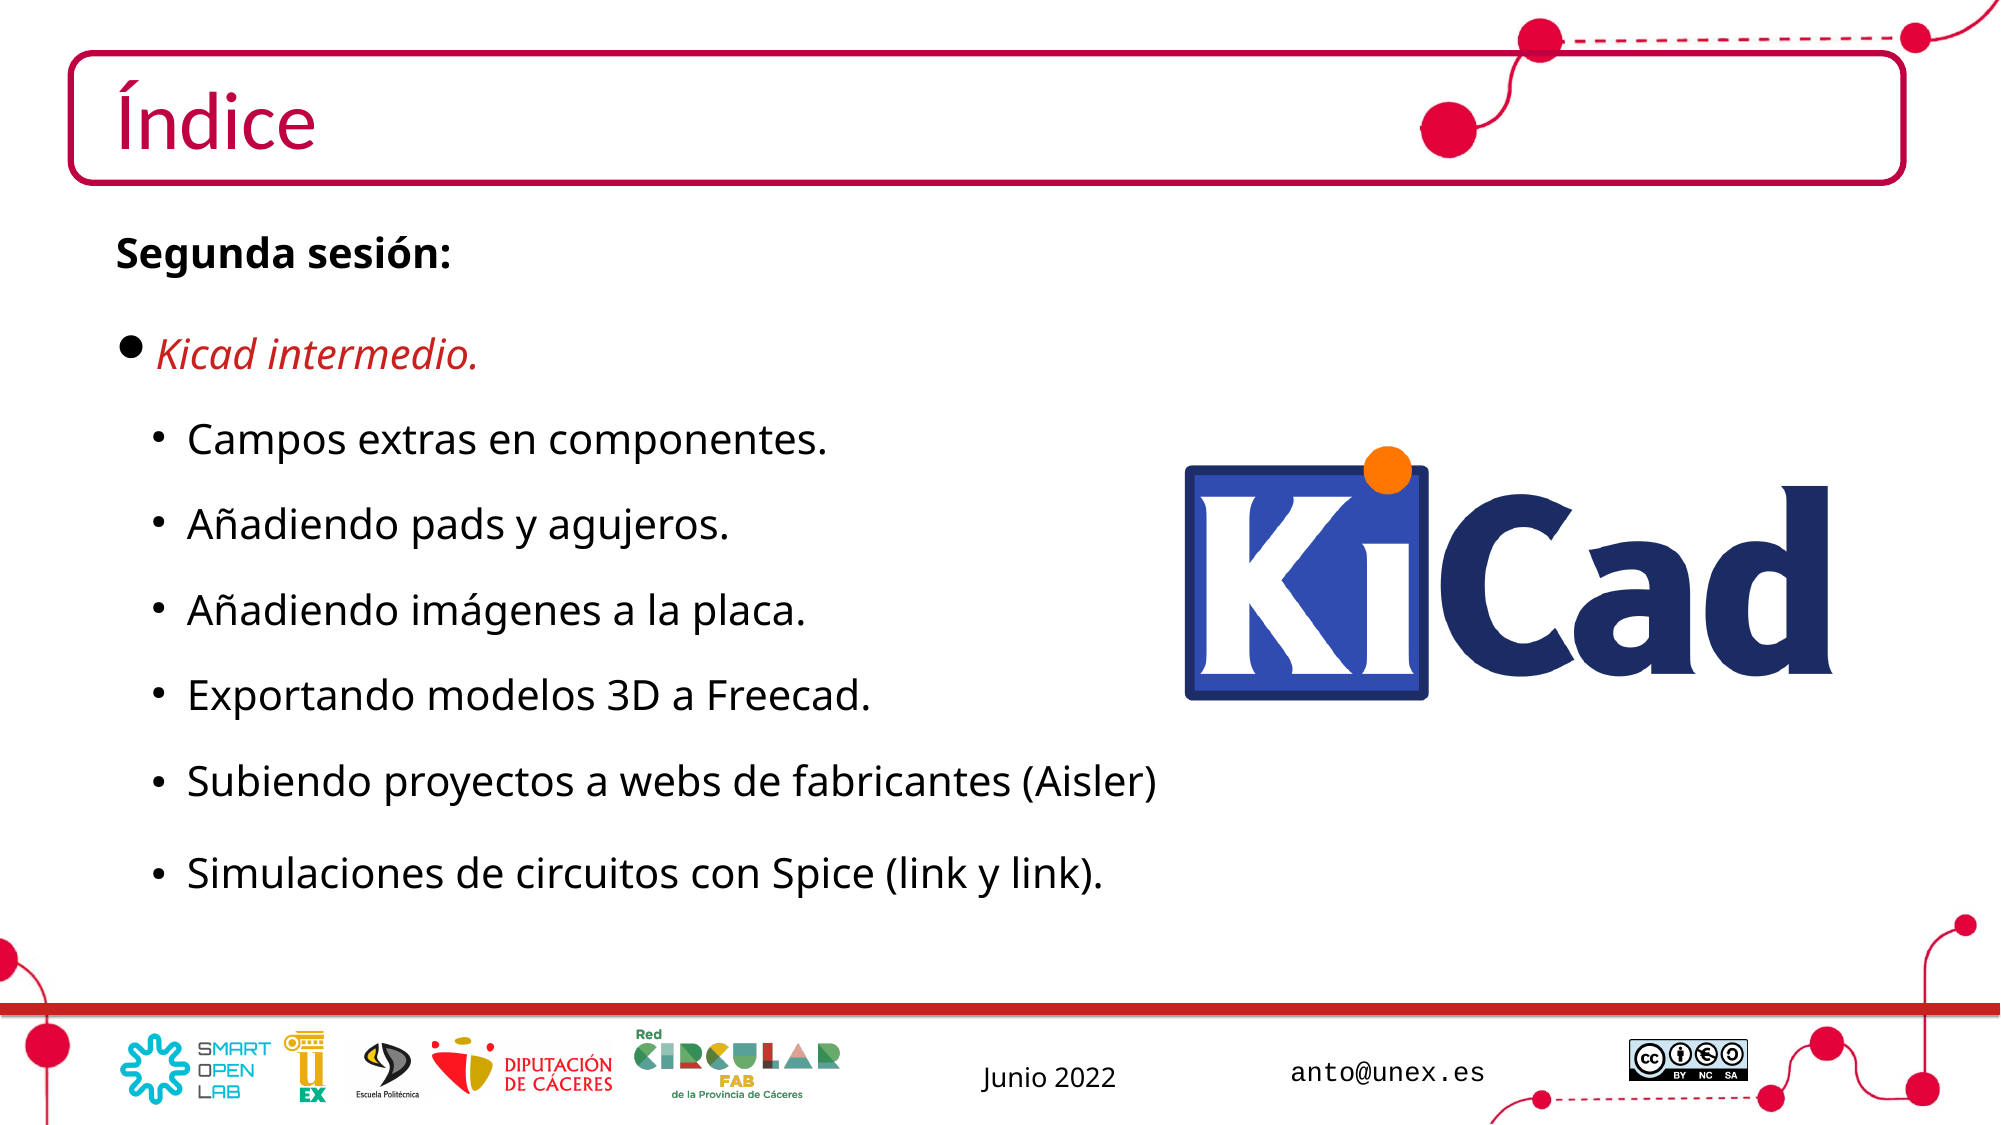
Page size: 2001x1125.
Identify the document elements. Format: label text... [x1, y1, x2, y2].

text_box Índice [101, 70, 1900, 176]
picture [1629, 1039, 1748, 1081]
picture [343, 1037, 612, 1103]
picture [276, 1022, 335, 1111]
picture [1169, 433, 1843, 709]
text_box Segunda sesión: Kicad intermedio. Campos extras en componentes. Añadiendo pads y agujeros. Añadiendo imágenes a la placa. Exportando modelos 3D a Freecad. Subiendo proyectos a webs de fabricantes (Aisler) Simulaciones de circuitos con Spice (link y link). [101, 219, 1916, 940]
picture [118, 1031, 273, 1107]
picture [634, 1029, 840, 1098]
text_box Índice [1903, 70, 1916, 176]
